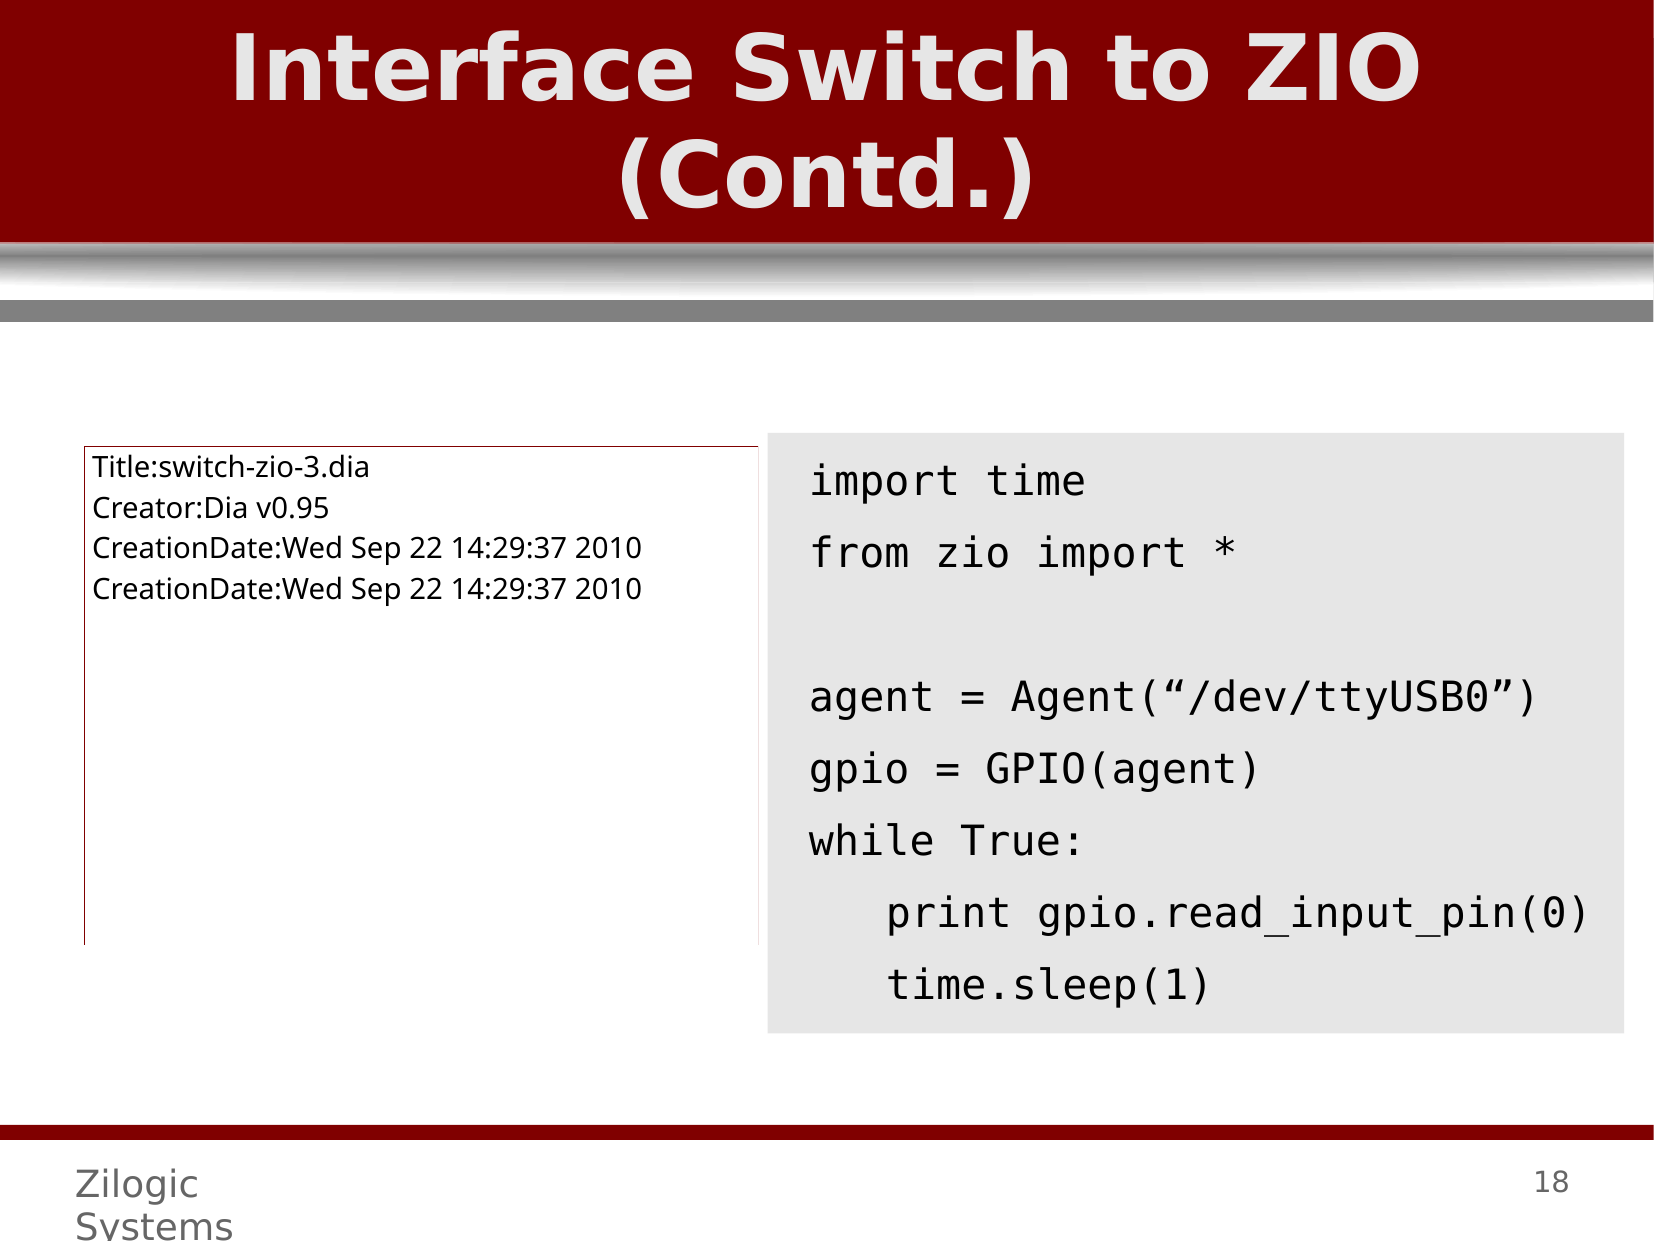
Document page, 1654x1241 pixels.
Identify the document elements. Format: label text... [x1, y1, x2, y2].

picture [82, 444, 759, 945]
list import time from zio import * agent = Agent(“/dev/ttyUSB0”) gpio = GPIO(agent) while True: print gpio.read_input_pin(0) time.sleep(1) [767, 432, 1625, 1034]
title Interface Switch to ZIO (Contd.) [82, 18, 1571, 226]
